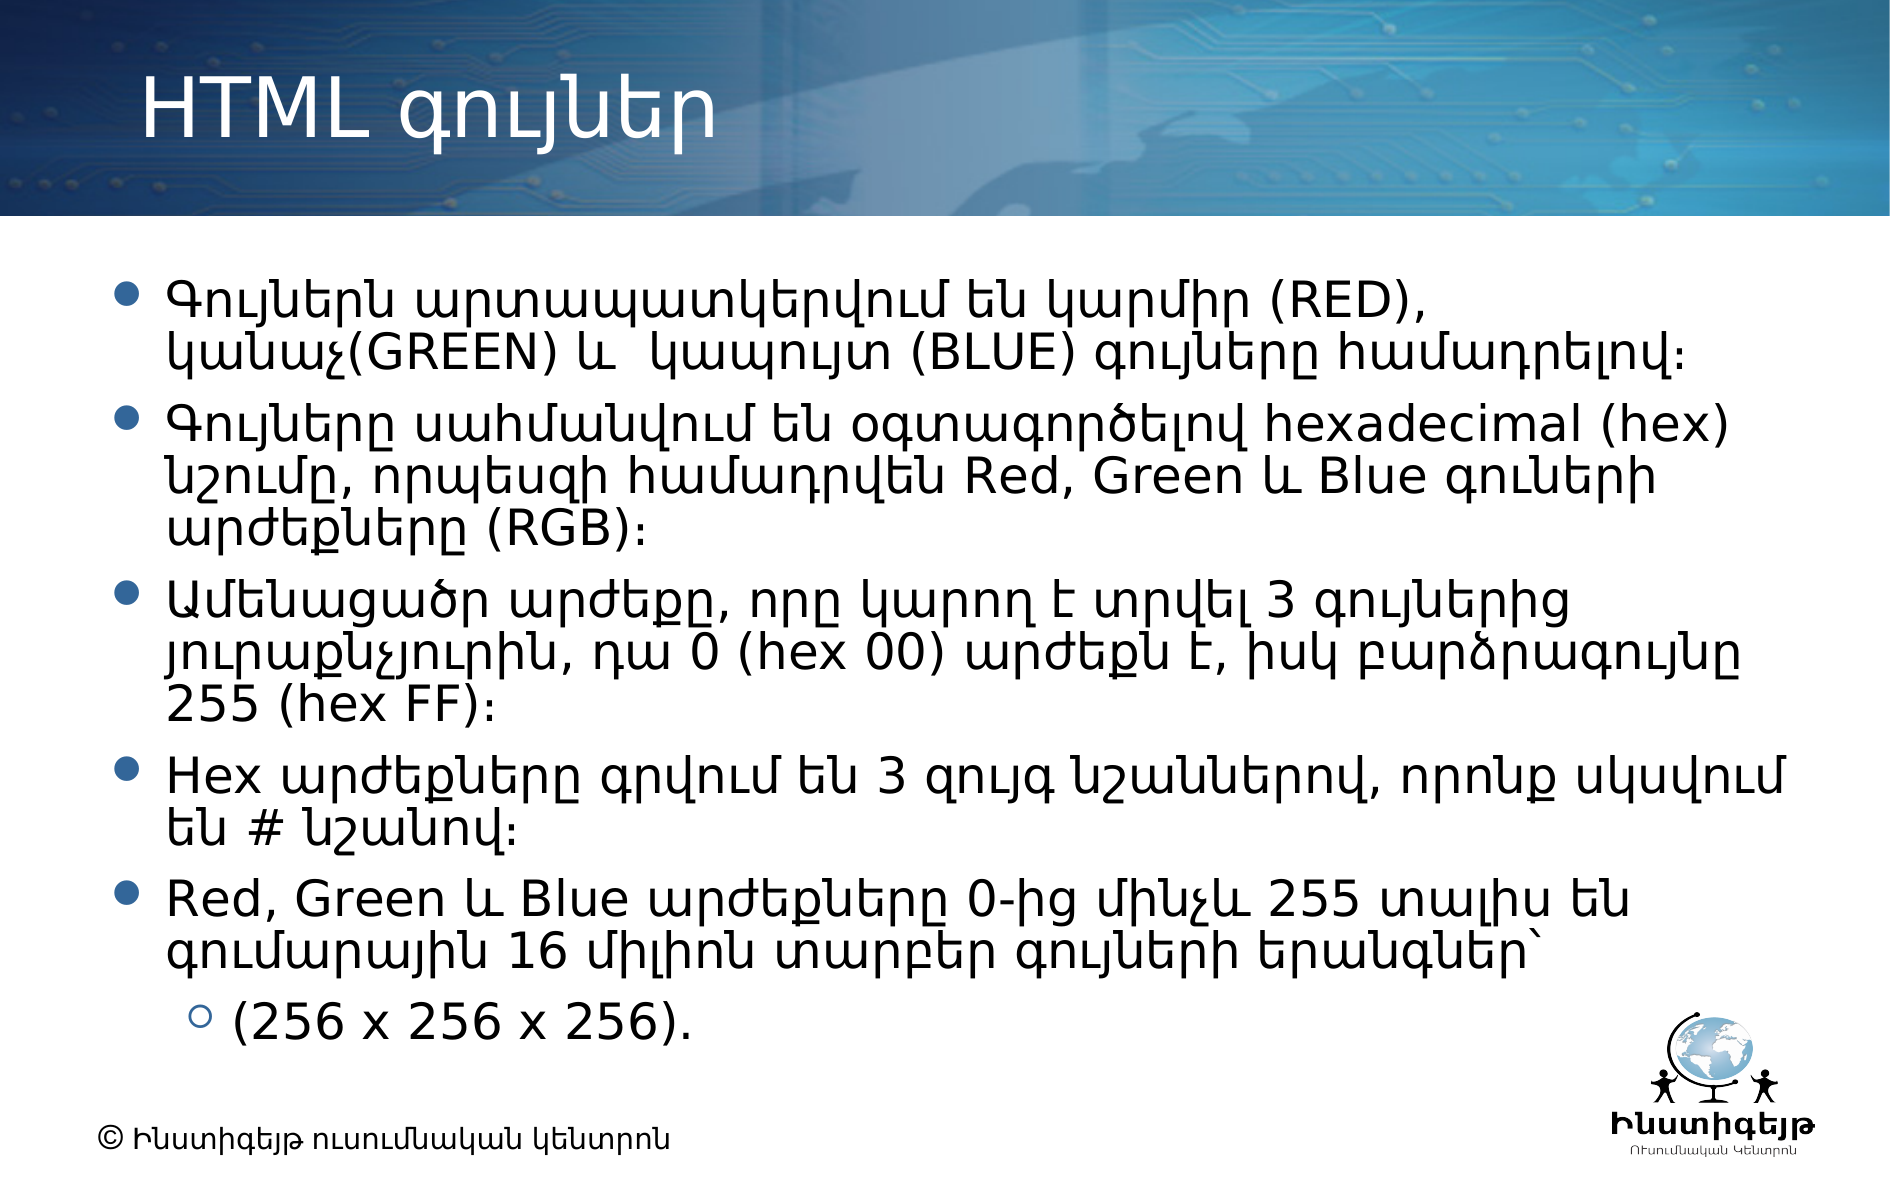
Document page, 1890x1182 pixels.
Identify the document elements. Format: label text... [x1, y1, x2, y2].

picture [0, 0, 1890, 216]
text_box HTML գույներ [138, 82, 1801, 87]
picture [1612, 1012, 1815, 1157]
list Գույներն արտապատկերվում են կարմիր (RED), կանաչ(GREEN) և կապույտ (BLUE) գույները համադրելով։ Գույները սահմանվում են օգտագործելով hexadecimal (hex) նշումը, որպեսզի համադրվեն Red, Green և Blue գուների արժեքները (RGB)։ Ամենացածր արժեքը, որը կարող է տրվել 3 գույներից յուրաքնչյուրին, դա 0 (hex 00) արժեքն է, իսկ բարձրագույնը 255 (hex FF)։ Hex արժեքները գրվում են 3 զույգ նշաններով, որոնք սկսվում են # նշանով։ Red, Green և Blue արժեքները 0-ից մինչև 255 տալիս են գումարային 16 միլիոն տարբեր գույների երանգներ՝ (256 x 256 x 256). [110, 276, 1801, 306]
